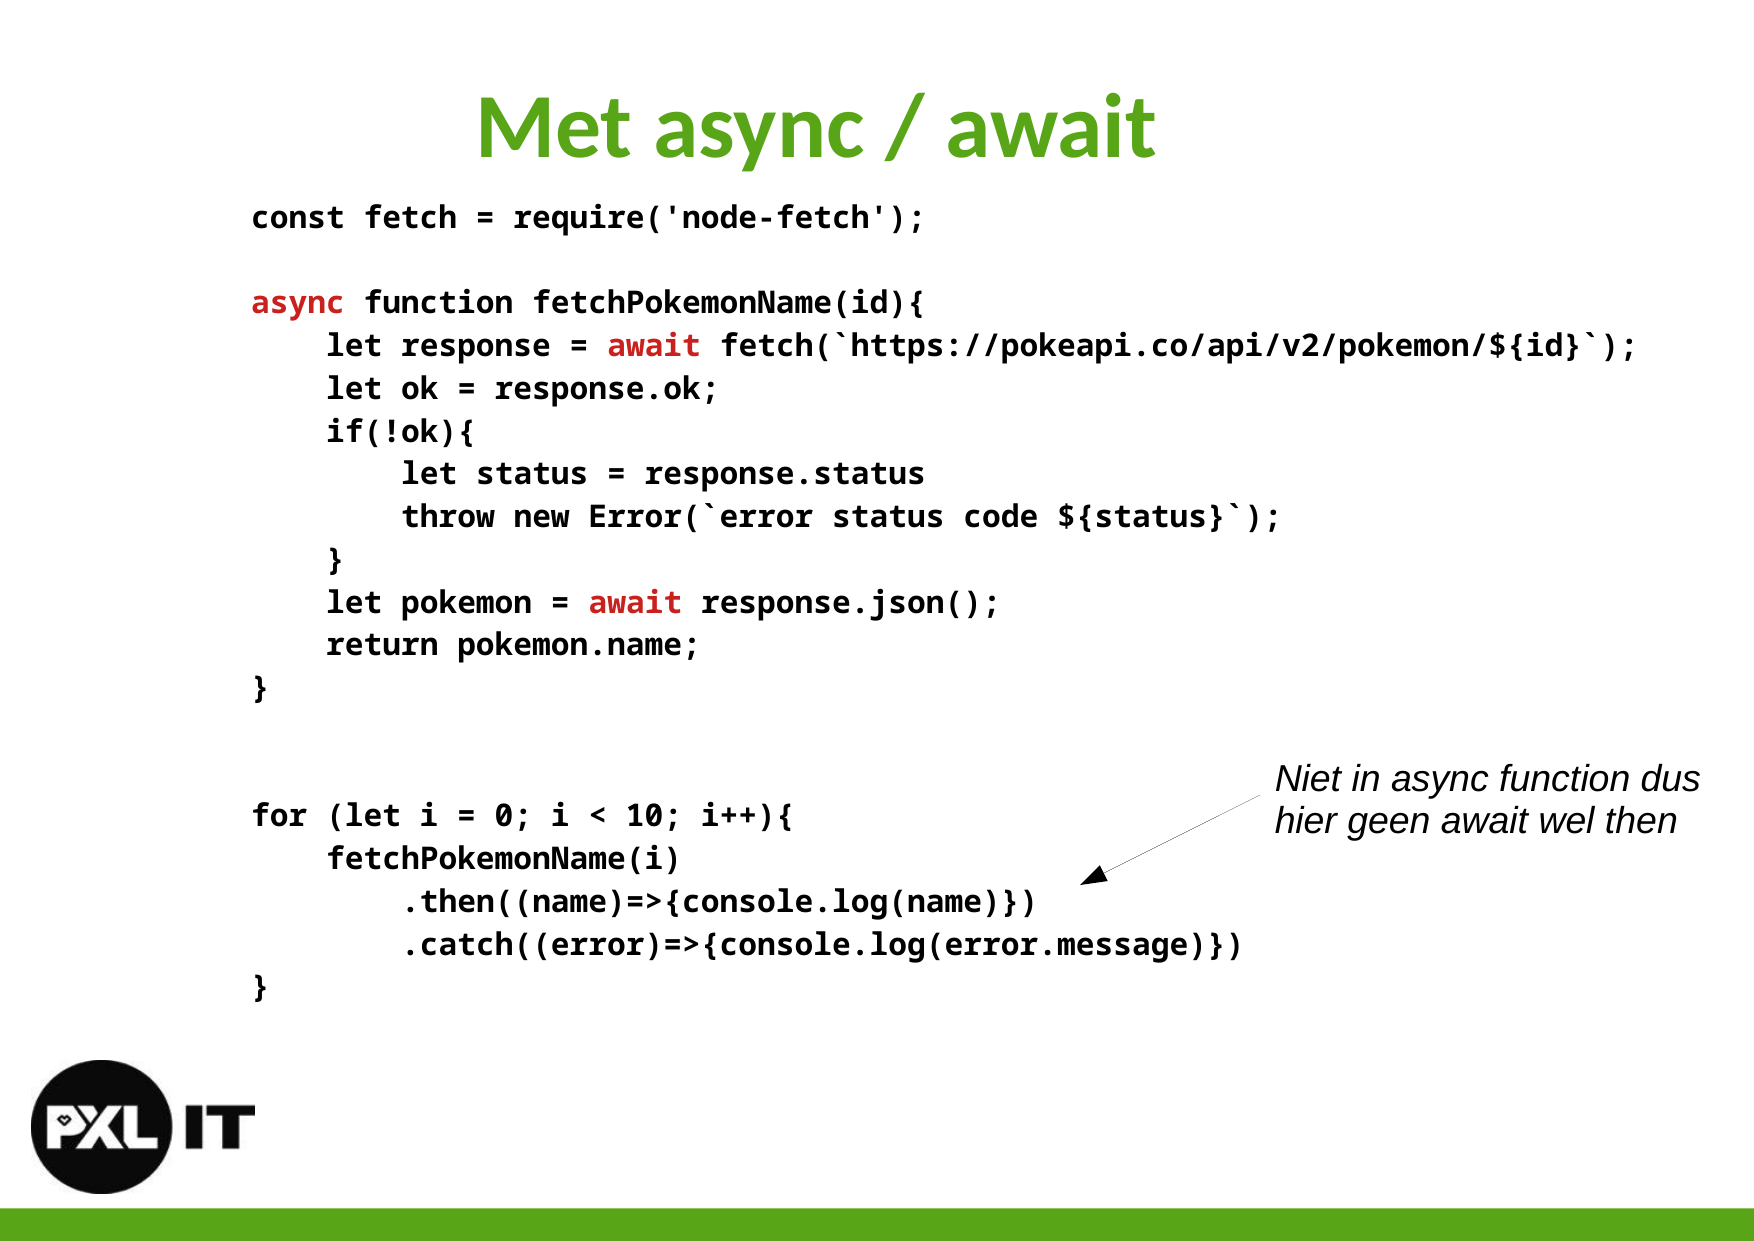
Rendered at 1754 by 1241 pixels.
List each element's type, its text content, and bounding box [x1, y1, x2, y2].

text_box Niet in async function dus hier geen await wel then [1260, 750, 1726, 850]
text_box const fetch = require('node-fetch'); async function fetchPokemonName(id){ let response = await fetch(`https://pokeapi.co/api/v2/pokemon/${id}`); let ok = response.ok; if(!ok){ let status = response.status throw new Error(`error status code ${status}`); } let pokemon = await response.json(); return pokemon.name; } for (let i = 0; i < 10; i++){ fetchPokemonName(i) .then((name)=>{console.log(name)}) .catch((error)=>{console.log(error.message)}) } [236, 187, 1754, 1241]
text_box Met async / await [0, 51, 1685, 190]
picture [31, 1060, 236, 1194]
